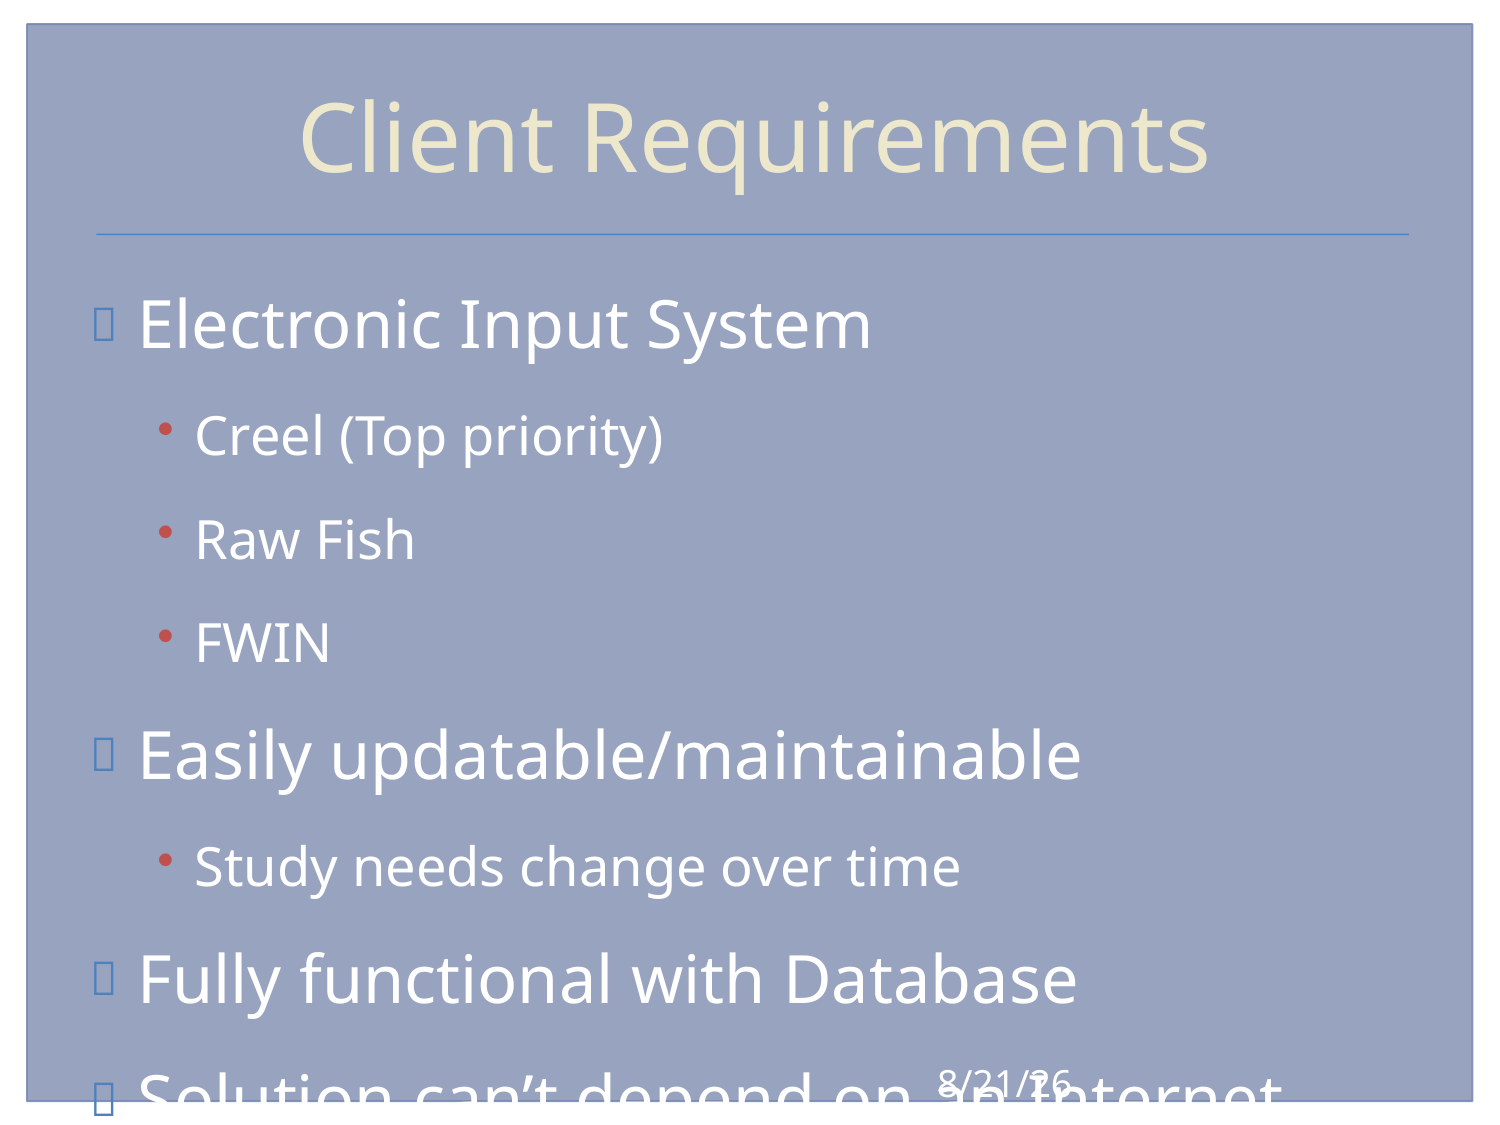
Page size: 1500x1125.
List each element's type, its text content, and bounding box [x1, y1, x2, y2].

title Client Requirements [75, 41, 1425, 230]
list Electronic Input System Creel (Top priority) Raw Fish FWIN Easily updatable/maintainable Study needs change over time Fully functional with Database Solution can’t depend on an Internet connection [75, 270, 1425, 1013]
